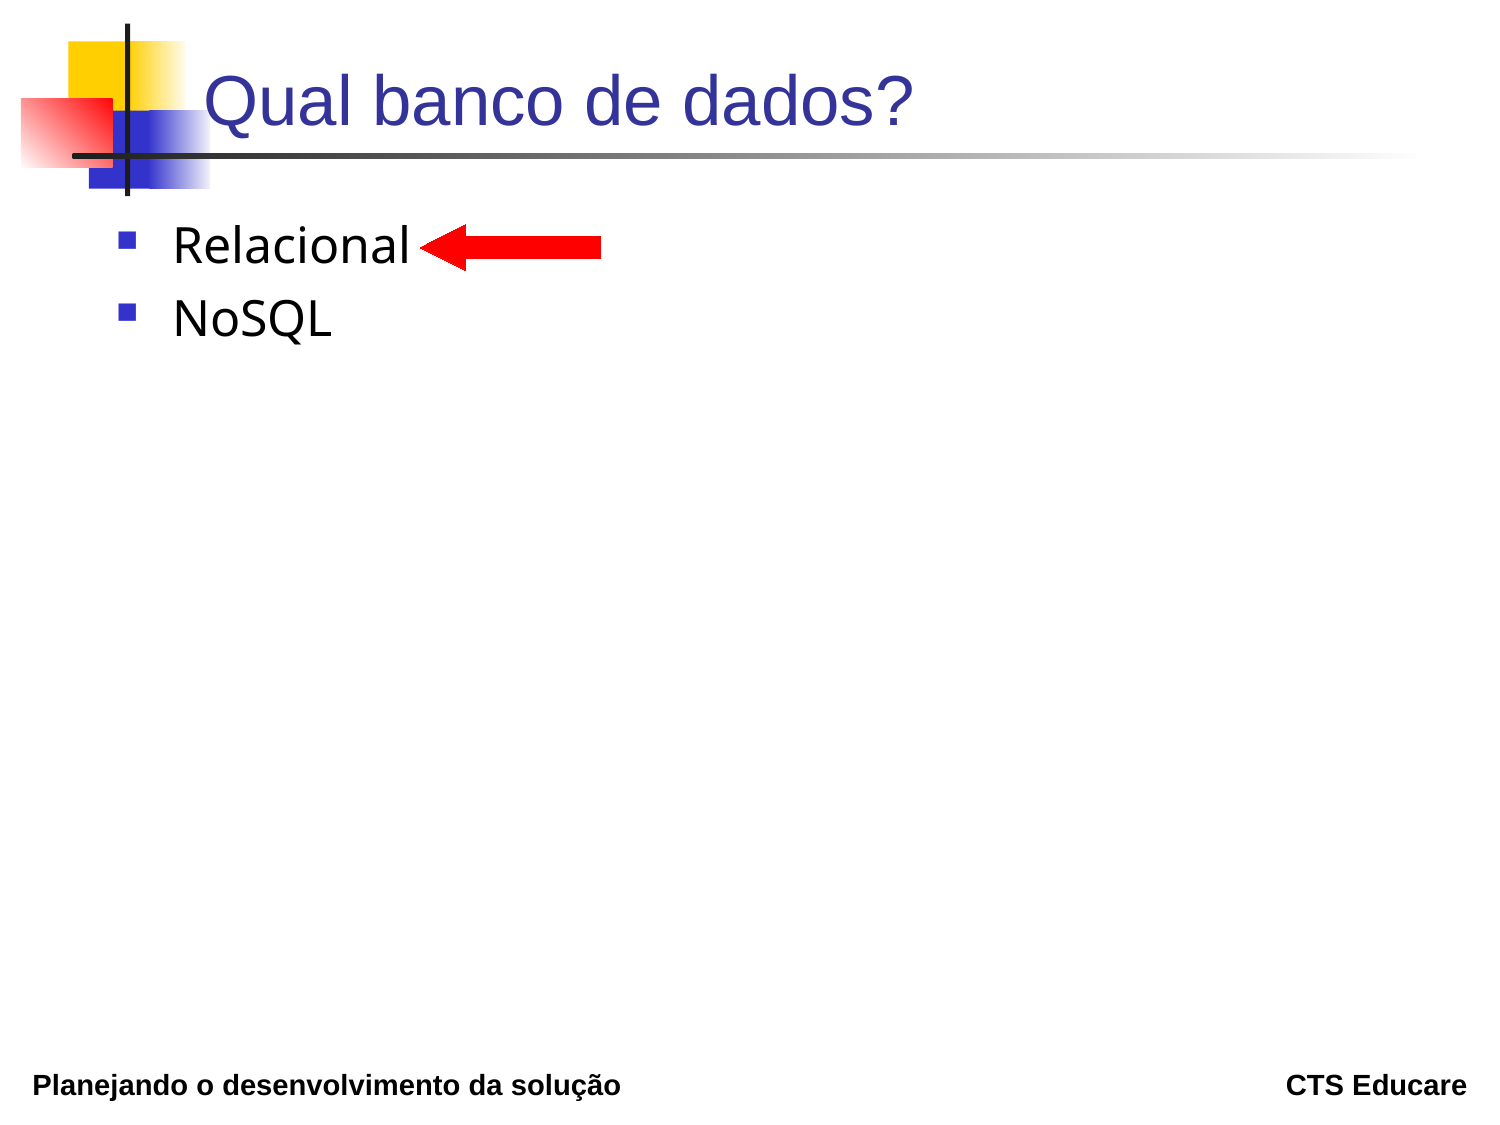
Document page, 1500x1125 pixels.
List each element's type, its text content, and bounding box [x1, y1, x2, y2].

title Qual banco de dados? [188, 46, 1468, 149]
list Relacional NoSQL [100, 206, 1447, 1024]
text_box [420, 224, 601, 271]
